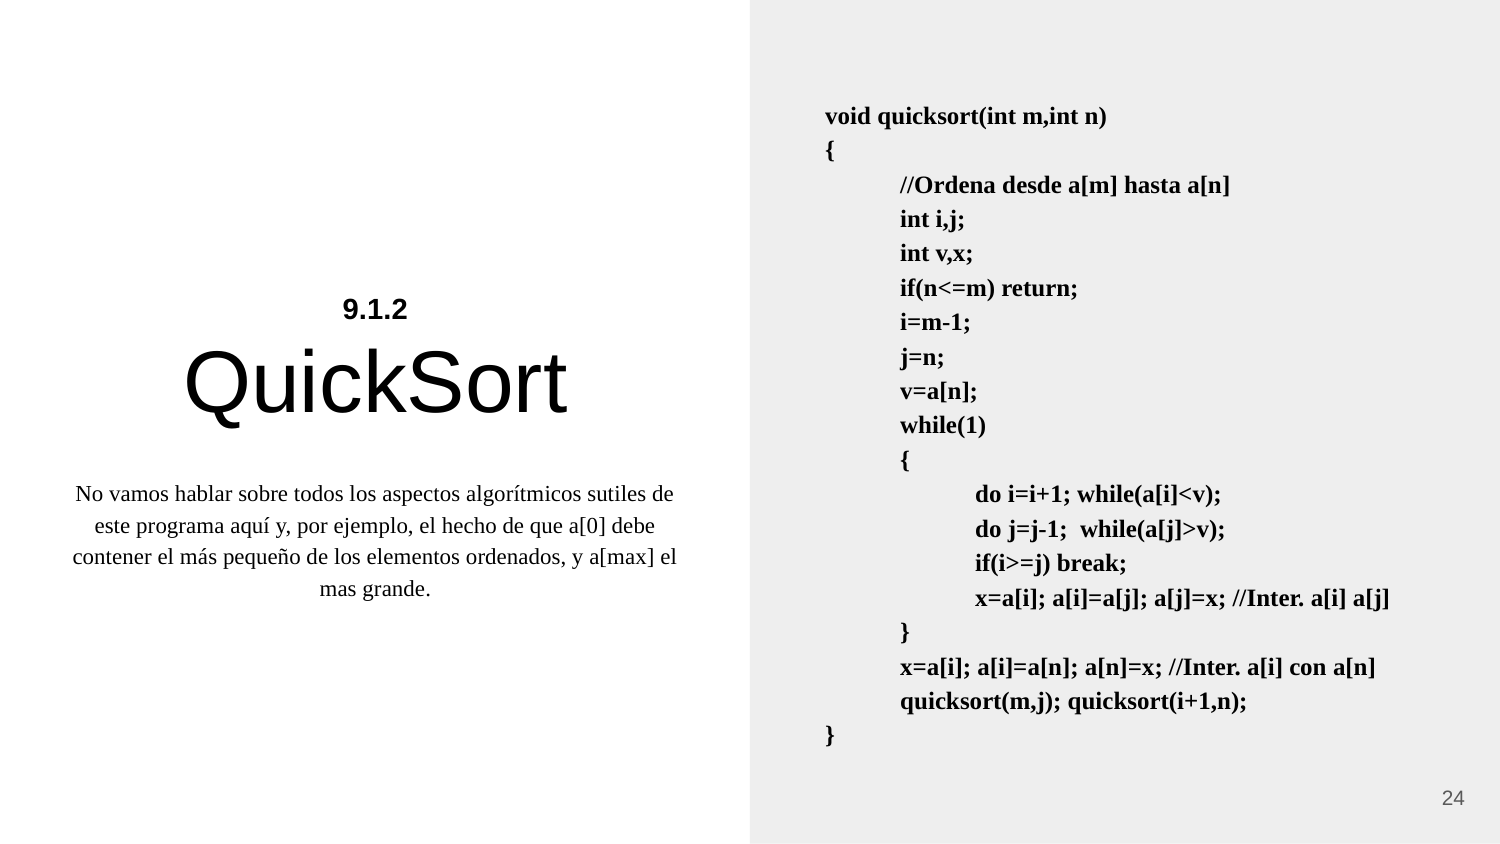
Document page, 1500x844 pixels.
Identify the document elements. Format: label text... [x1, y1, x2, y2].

subtitle No vamos hablar sobre todos los aspectos algorítmicos sutiles de este programa aquí y, por ejemplo, el hecho de que a[0] debe contener el más pequeño de los elementos ordenados, y a[max] el mas grande. [43, 459, 708, 663]
title 9.1.2 QuickSort [43, 202, 708, 446]
slide_number <number> [1389, 764, 1480, 830]
list void quicksort(int m,int n) { //Ordena desde a[m] hasta a[n] int i,j; int v,x; if(n<=m) return; i=m-1; j=n; v=a[n]; while(1) { do i=i+1; while(a[i]<v); do j=j-1; while(a[j]>v); if(i>=j) break; x=a[i]; a[i]=a[j]; a[j]=x; //Inter. a[i] a[j] } x=a[i]; a[i]=a[n]; a[n]=x; //Inter. a[i] con a[n] quicksort(m,j); quicksort(i+1,n); } [810, 118, 1440, 725]
